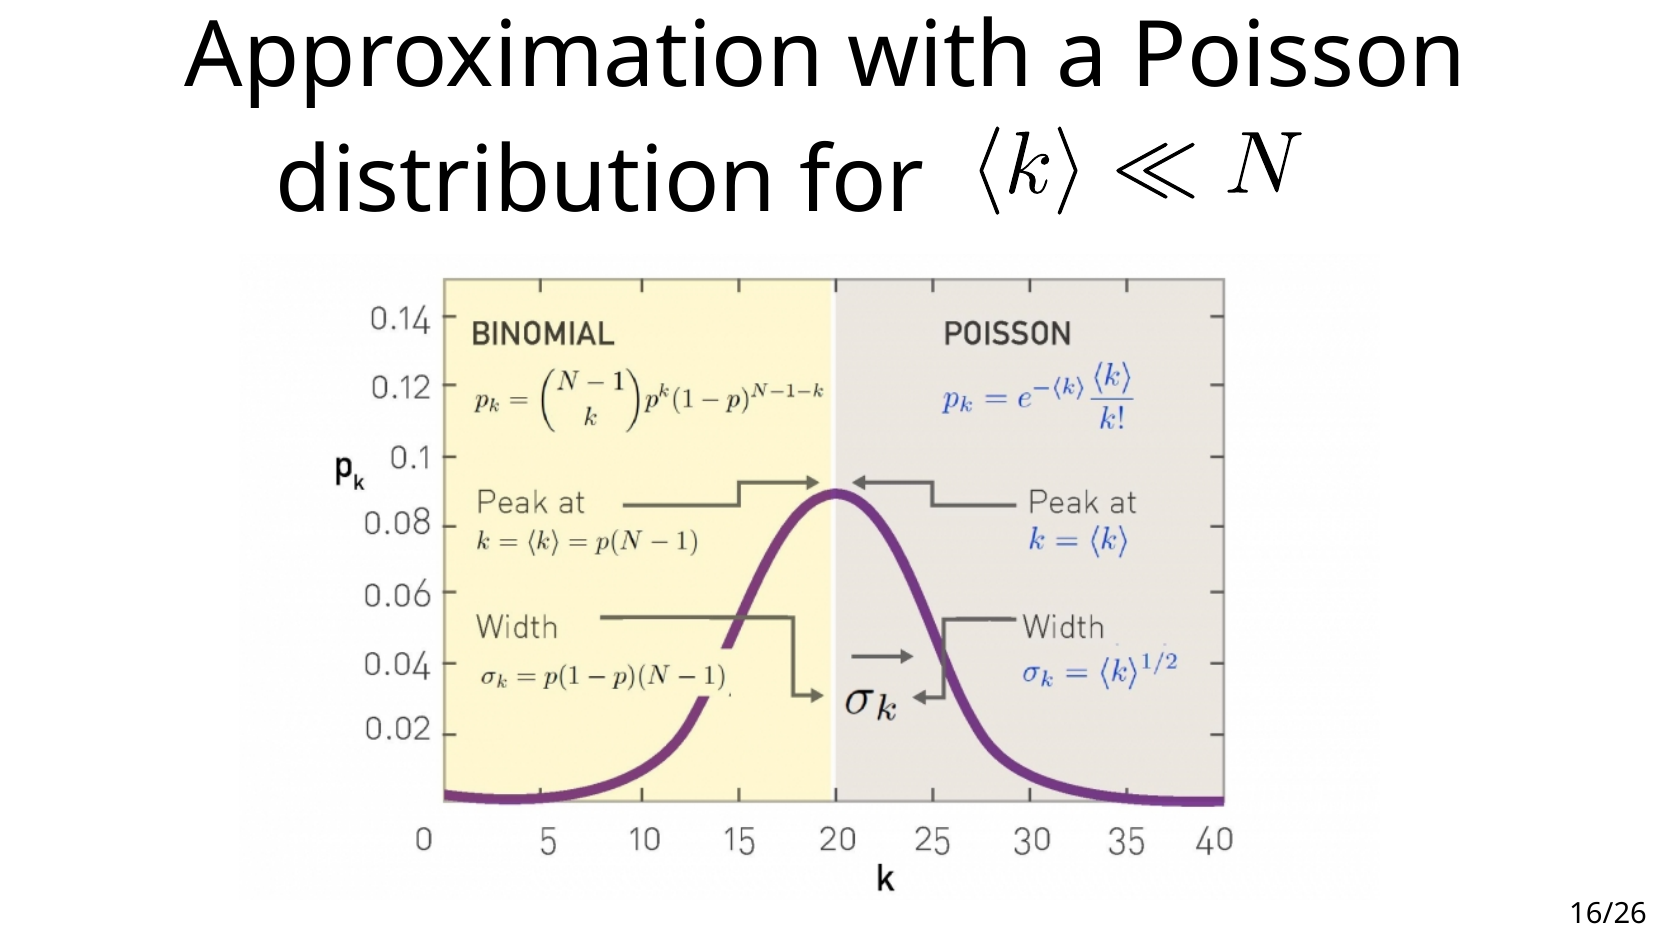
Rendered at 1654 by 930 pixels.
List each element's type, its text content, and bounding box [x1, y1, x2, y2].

picture [239, 254, 1380, 900]
title Approximation with a Poisson distribution for [82, 1, 1571, 225]
text_box [969, 126, 1305, 215]
